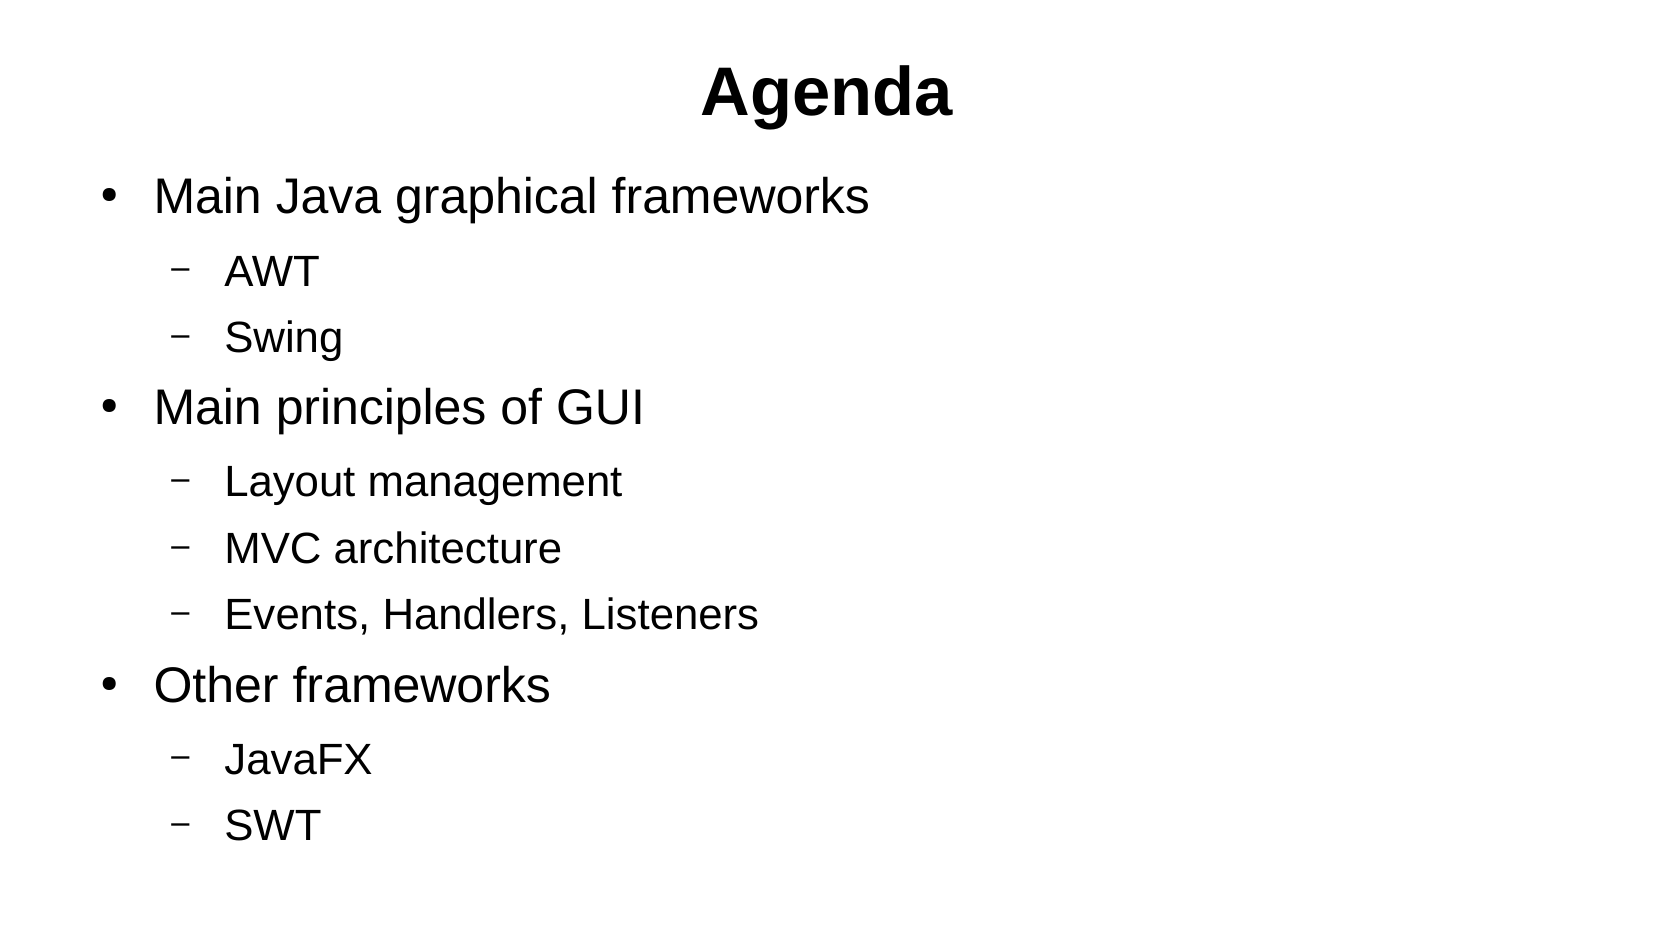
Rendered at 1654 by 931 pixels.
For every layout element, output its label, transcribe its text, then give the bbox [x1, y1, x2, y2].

list Main Java graphical frameworks AWT Swing Main principles of GUI Layout management MVC architecture Events, Handlers, Listeners Other frameworks JavaFX SWT [82, 168, 1538, 889]
title Agenda [82, 37, 1571, 147]
